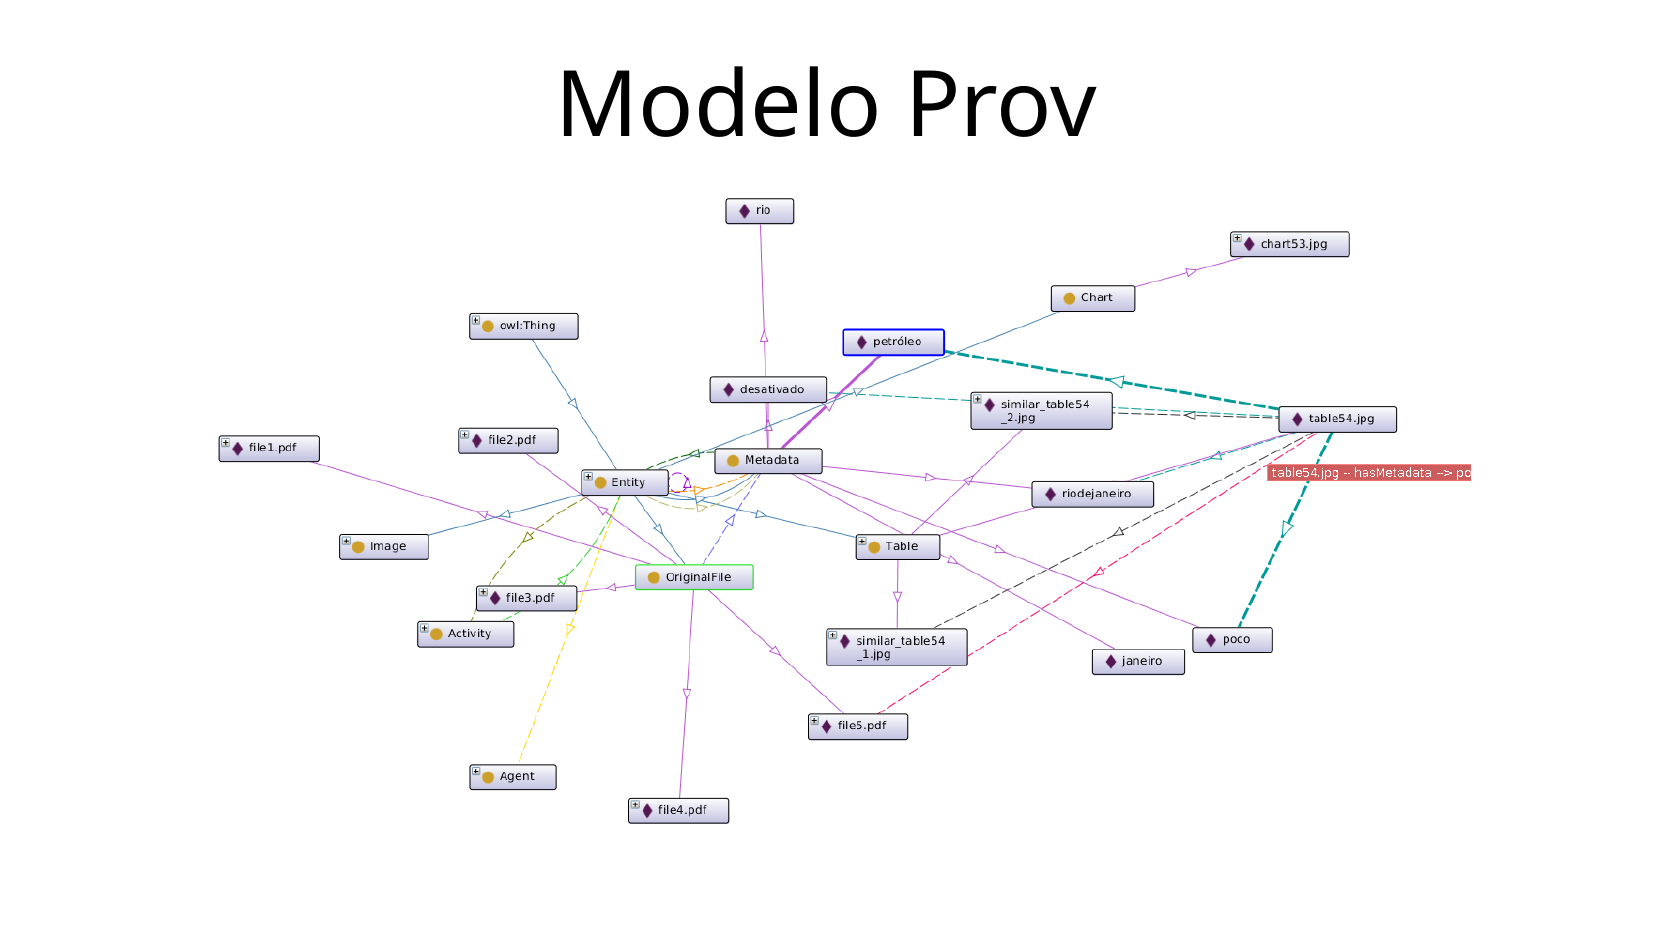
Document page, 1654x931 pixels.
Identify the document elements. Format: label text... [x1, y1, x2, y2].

title Modelo Prov [82, 23, 1571, 179]
picture [168, 174, 1471, 880]
